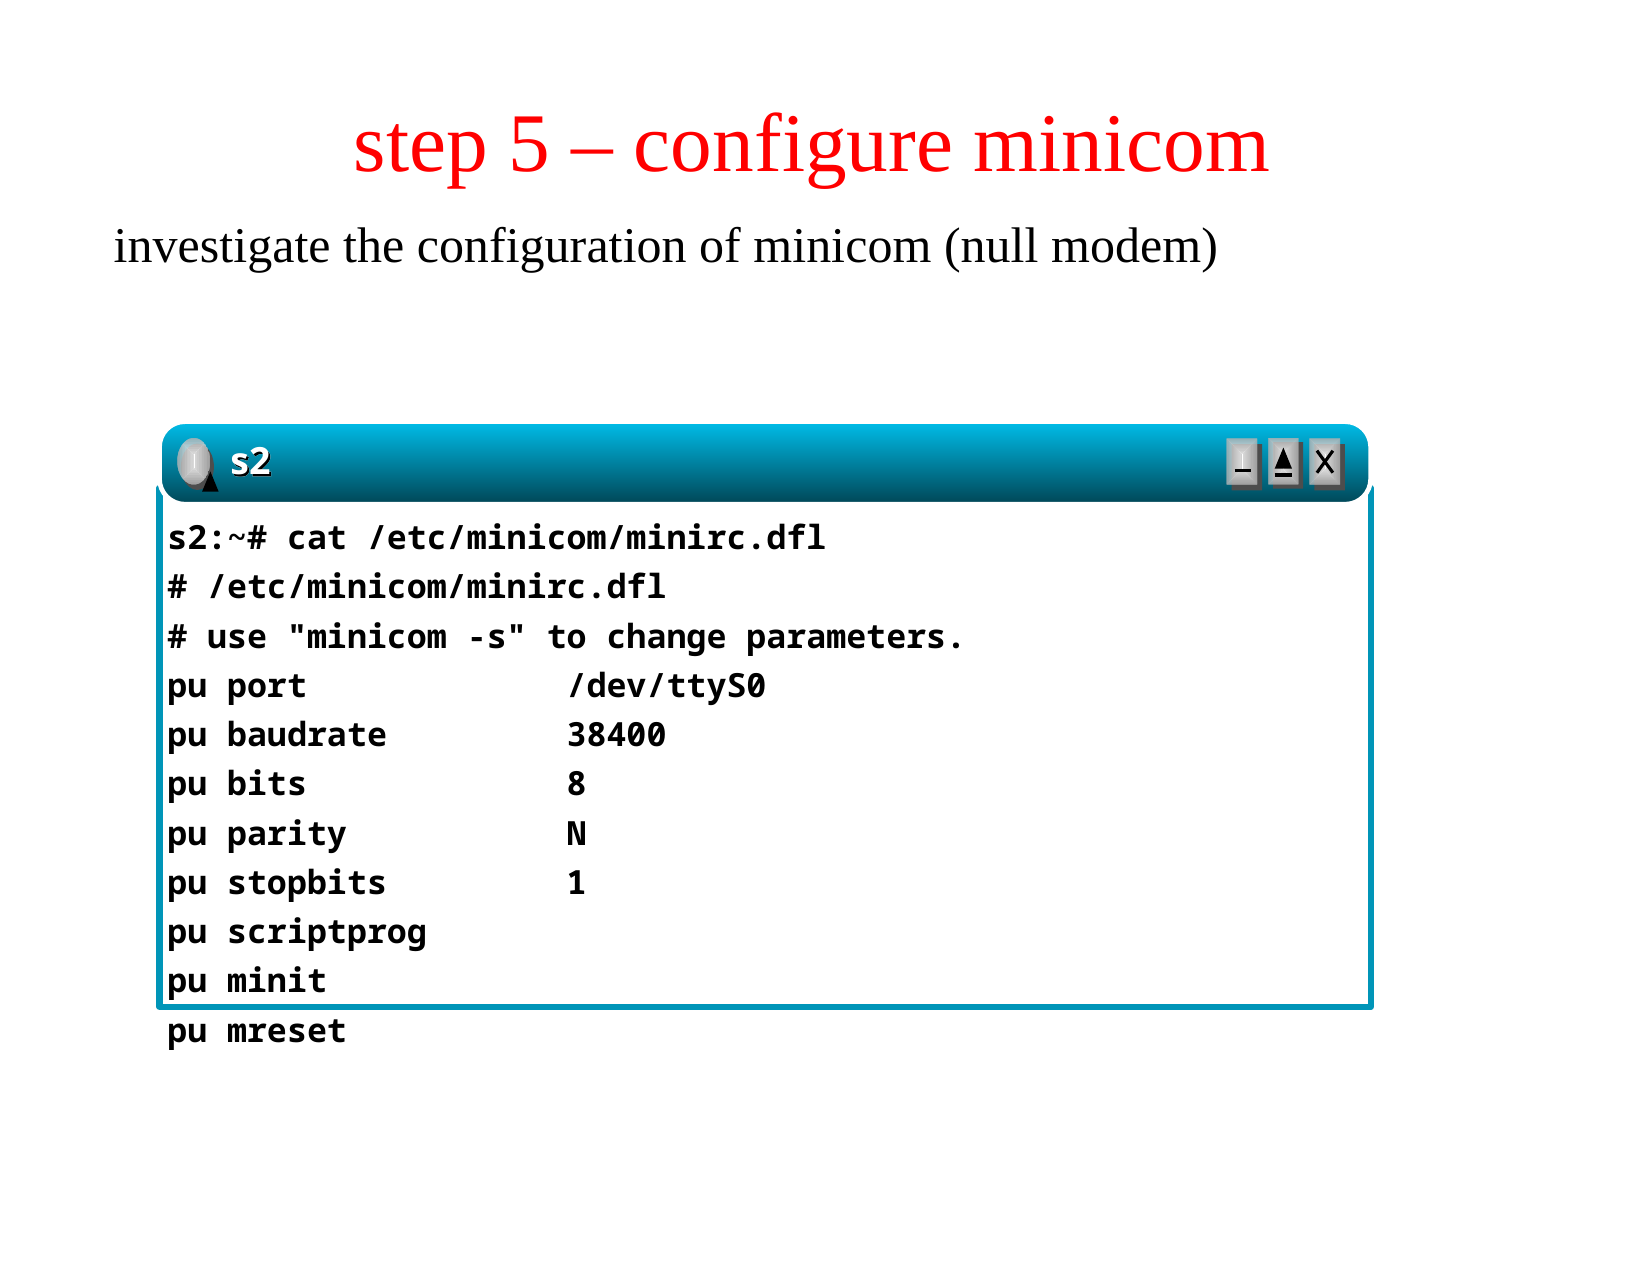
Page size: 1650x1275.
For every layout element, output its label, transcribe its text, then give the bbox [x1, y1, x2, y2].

text_box investigate the configuration of minicom (null modem) [81, 210, 1544, 325]
text_box s2:~# cat /etc/minicom/minirc.dfl # /etc/minicom/minirc.dfl # use "minicom -s" to change parameters. pu port /dev/ttyS0 pu baudrate 38400 pu bits 8 pu parity N pu stopbits 1 pu scriptprog pu minit pu mresetfl [155, 504, 1365, 1036]
text_box s2 [230, 435, 639, 518]
text_box [159, 421, 1371, 505]
text_box step 5 – configure minicom [81, 76, 1544, 210]
